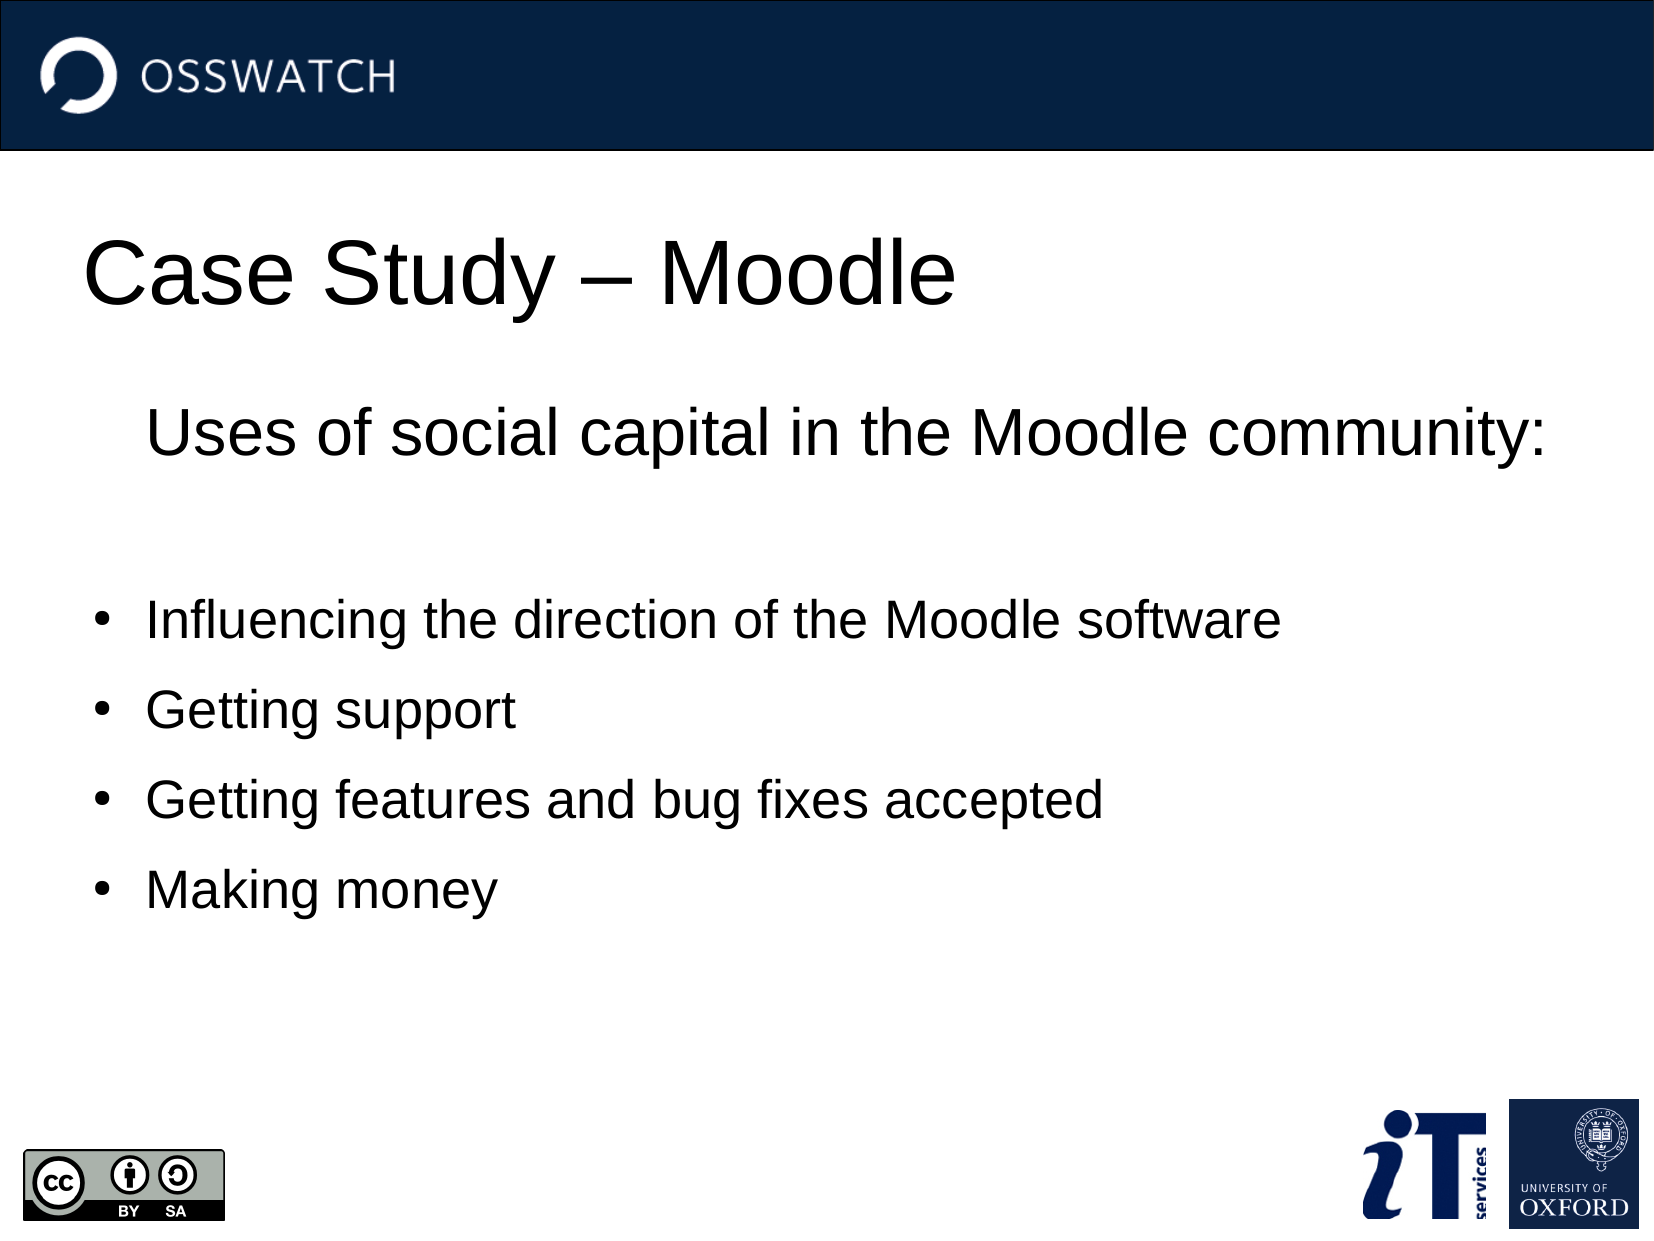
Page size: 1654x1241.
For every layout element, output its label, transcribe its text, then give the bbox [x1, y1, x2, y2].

picture [1509, 1099, 1639, 1229]
picture [1363, 1115, 1486, 1219]
picture [12, 12, 426, 141]
title Case Study – Moodle [82, 169, 1569, 376]
list Uses of social capital in the Moodle community: Influencing the direction of the Moodle software Getting support Getting features and bug fixes accepted Making money [74, 395, 1562, 1115]
picture [23, 1149, 225, 1221]
